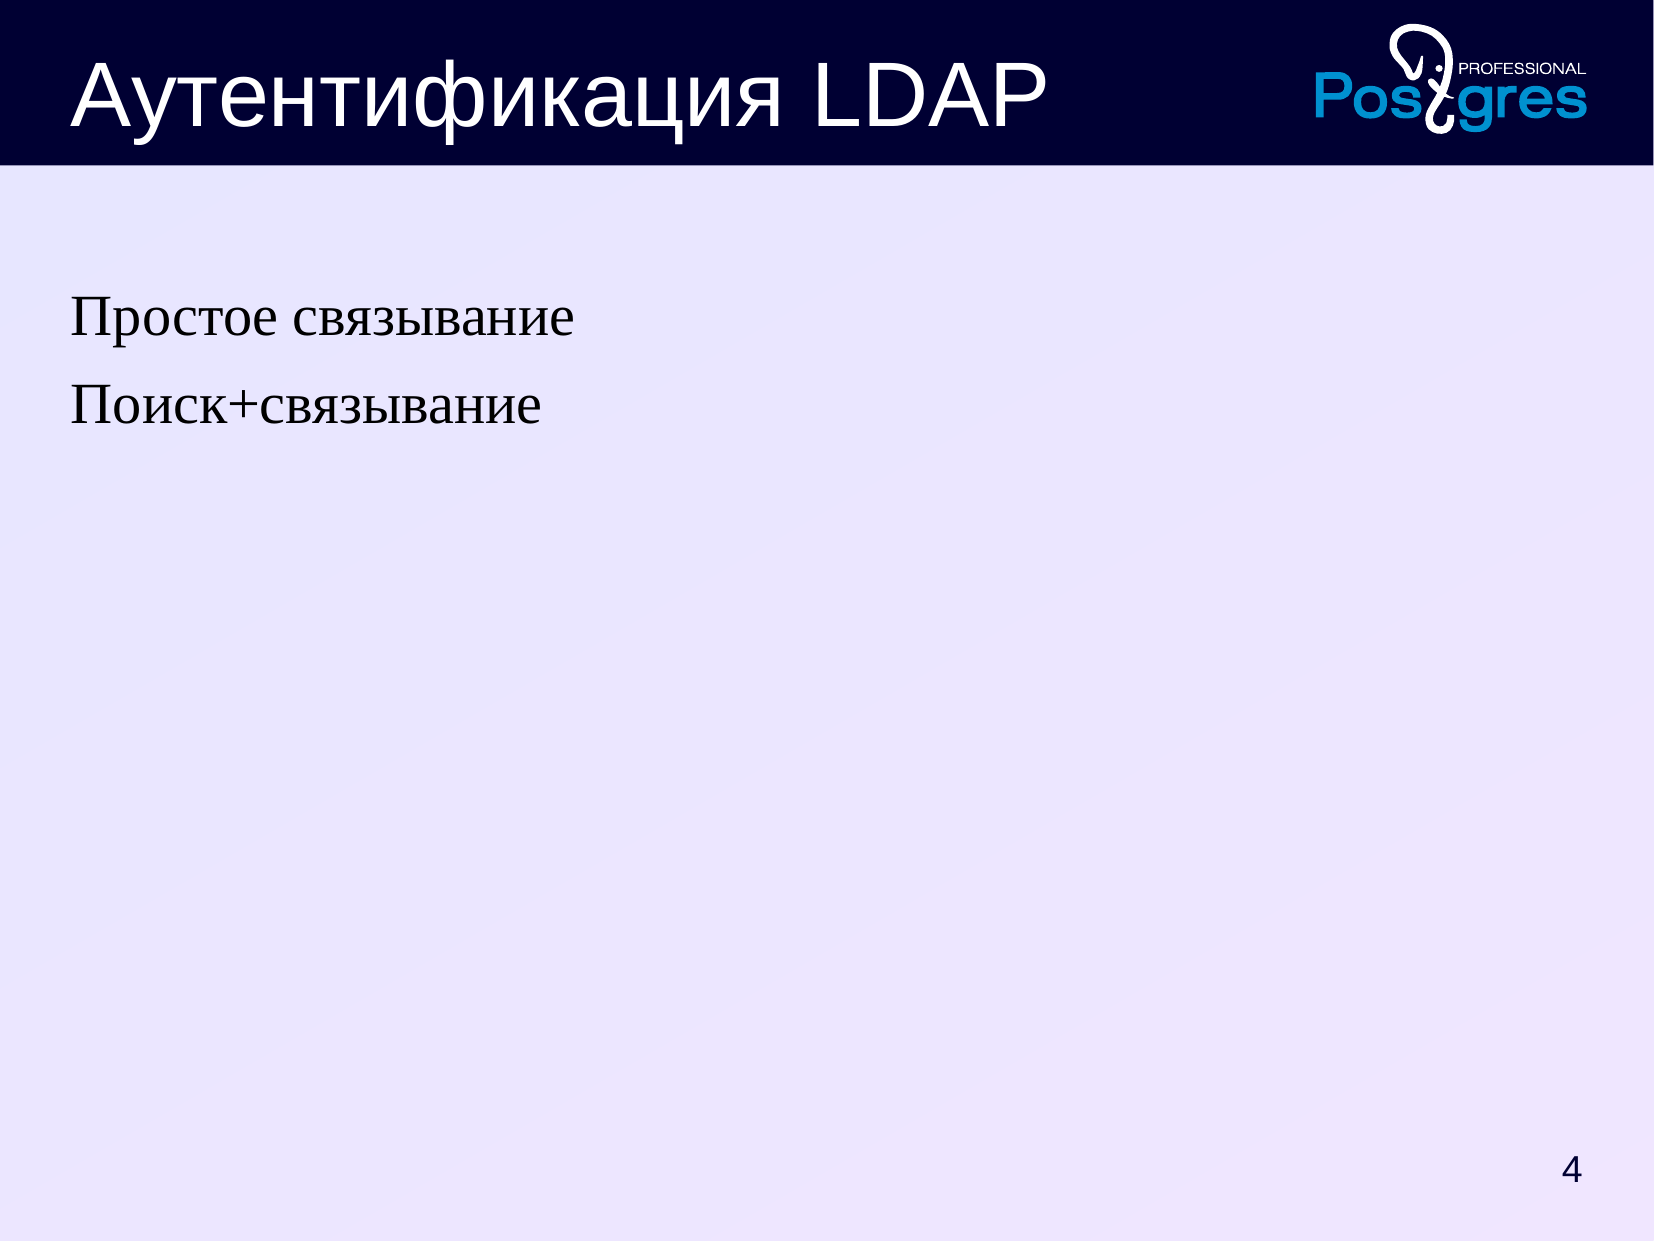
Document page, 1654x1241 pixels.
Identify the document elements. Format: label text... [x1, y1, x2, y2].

list Простое связывание Поиск+связывание [70, 283, 1559, 1003]
title Аутентификация LDAP [70, 43, 1276, 147]
